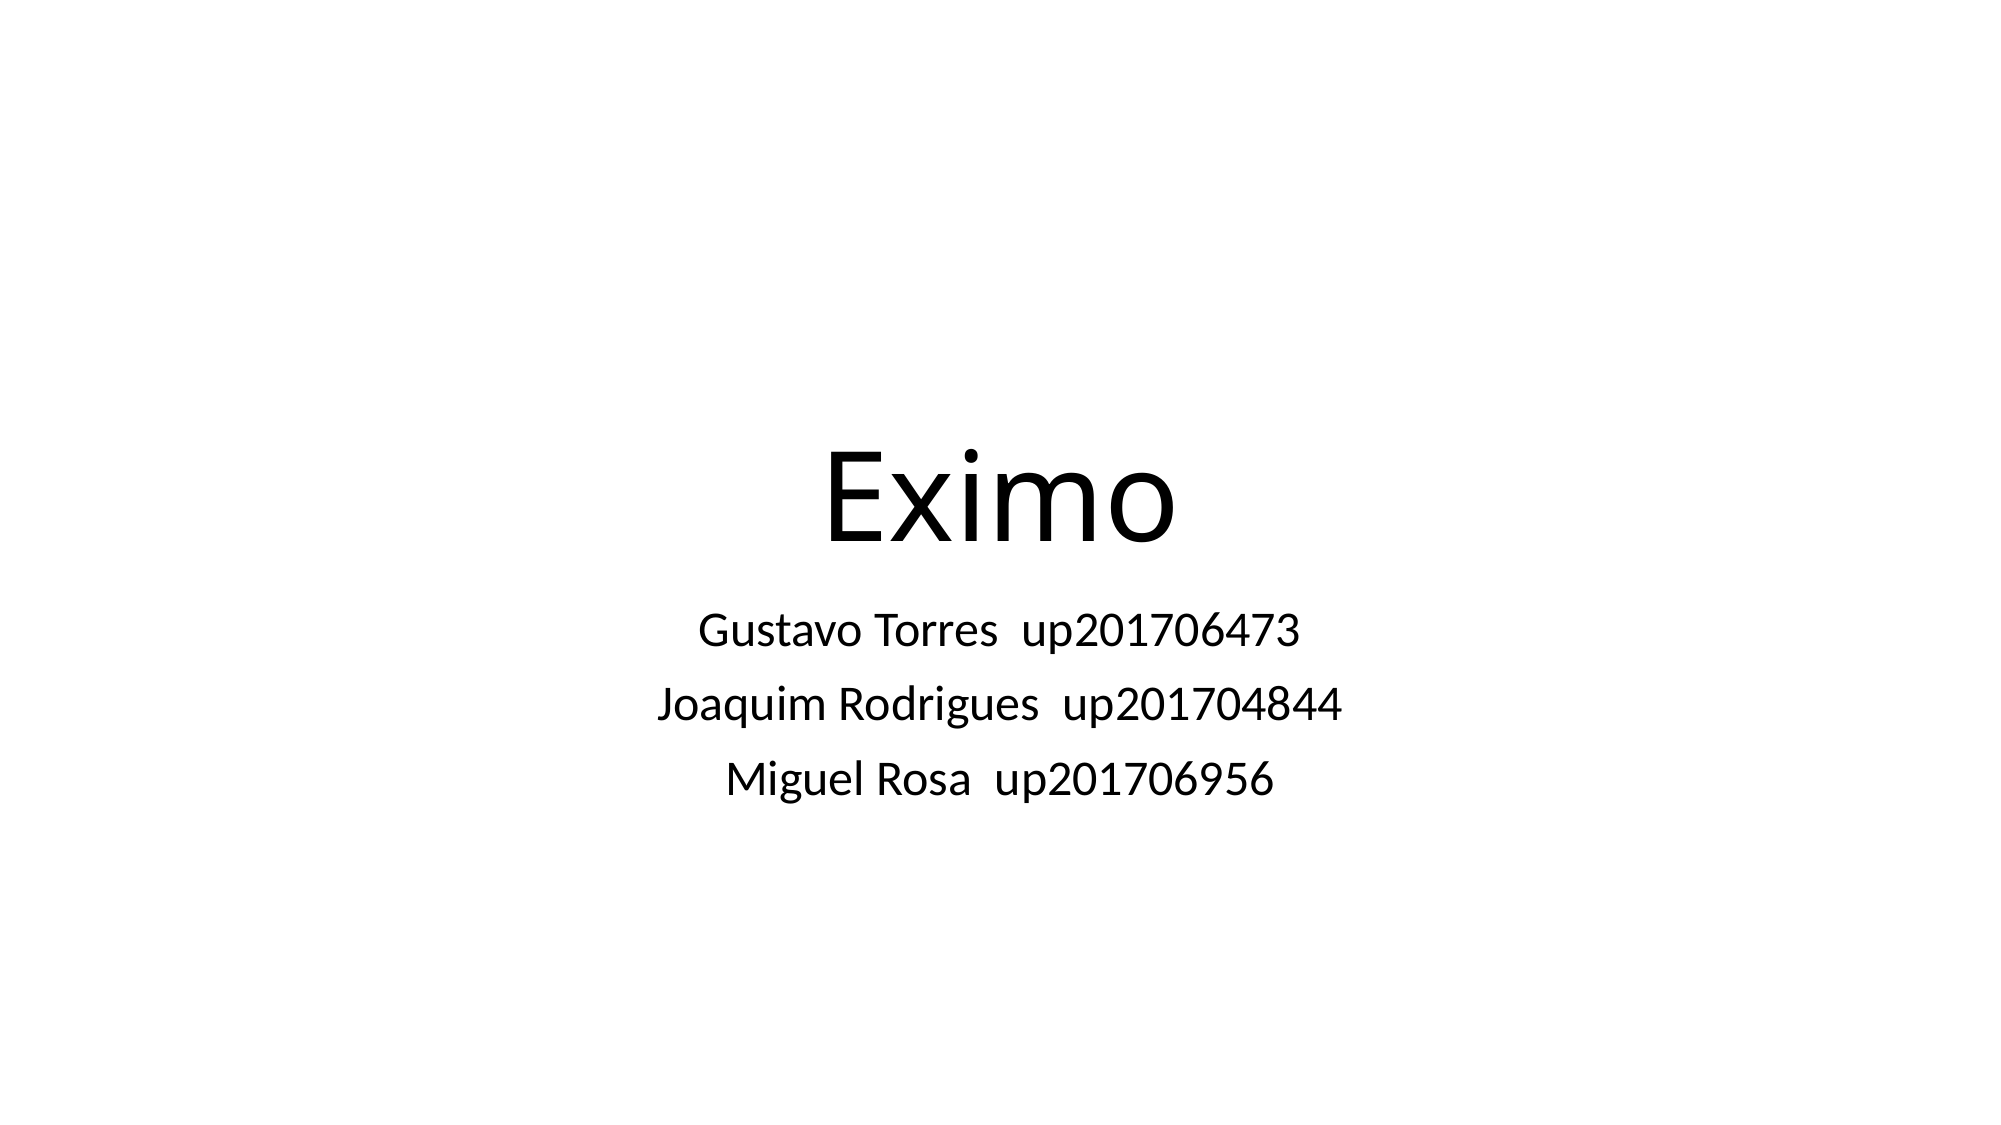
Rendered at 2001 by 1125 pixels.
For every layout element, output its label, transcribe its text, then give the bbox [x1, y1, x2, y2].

subtitle Gustavo Torres up201706473 Joaquim Rodrigues up201704844 Miguel Rosa up201706956 [249, 595, 1750, 867]
title Eximo [249, 184, 1750, 576]
